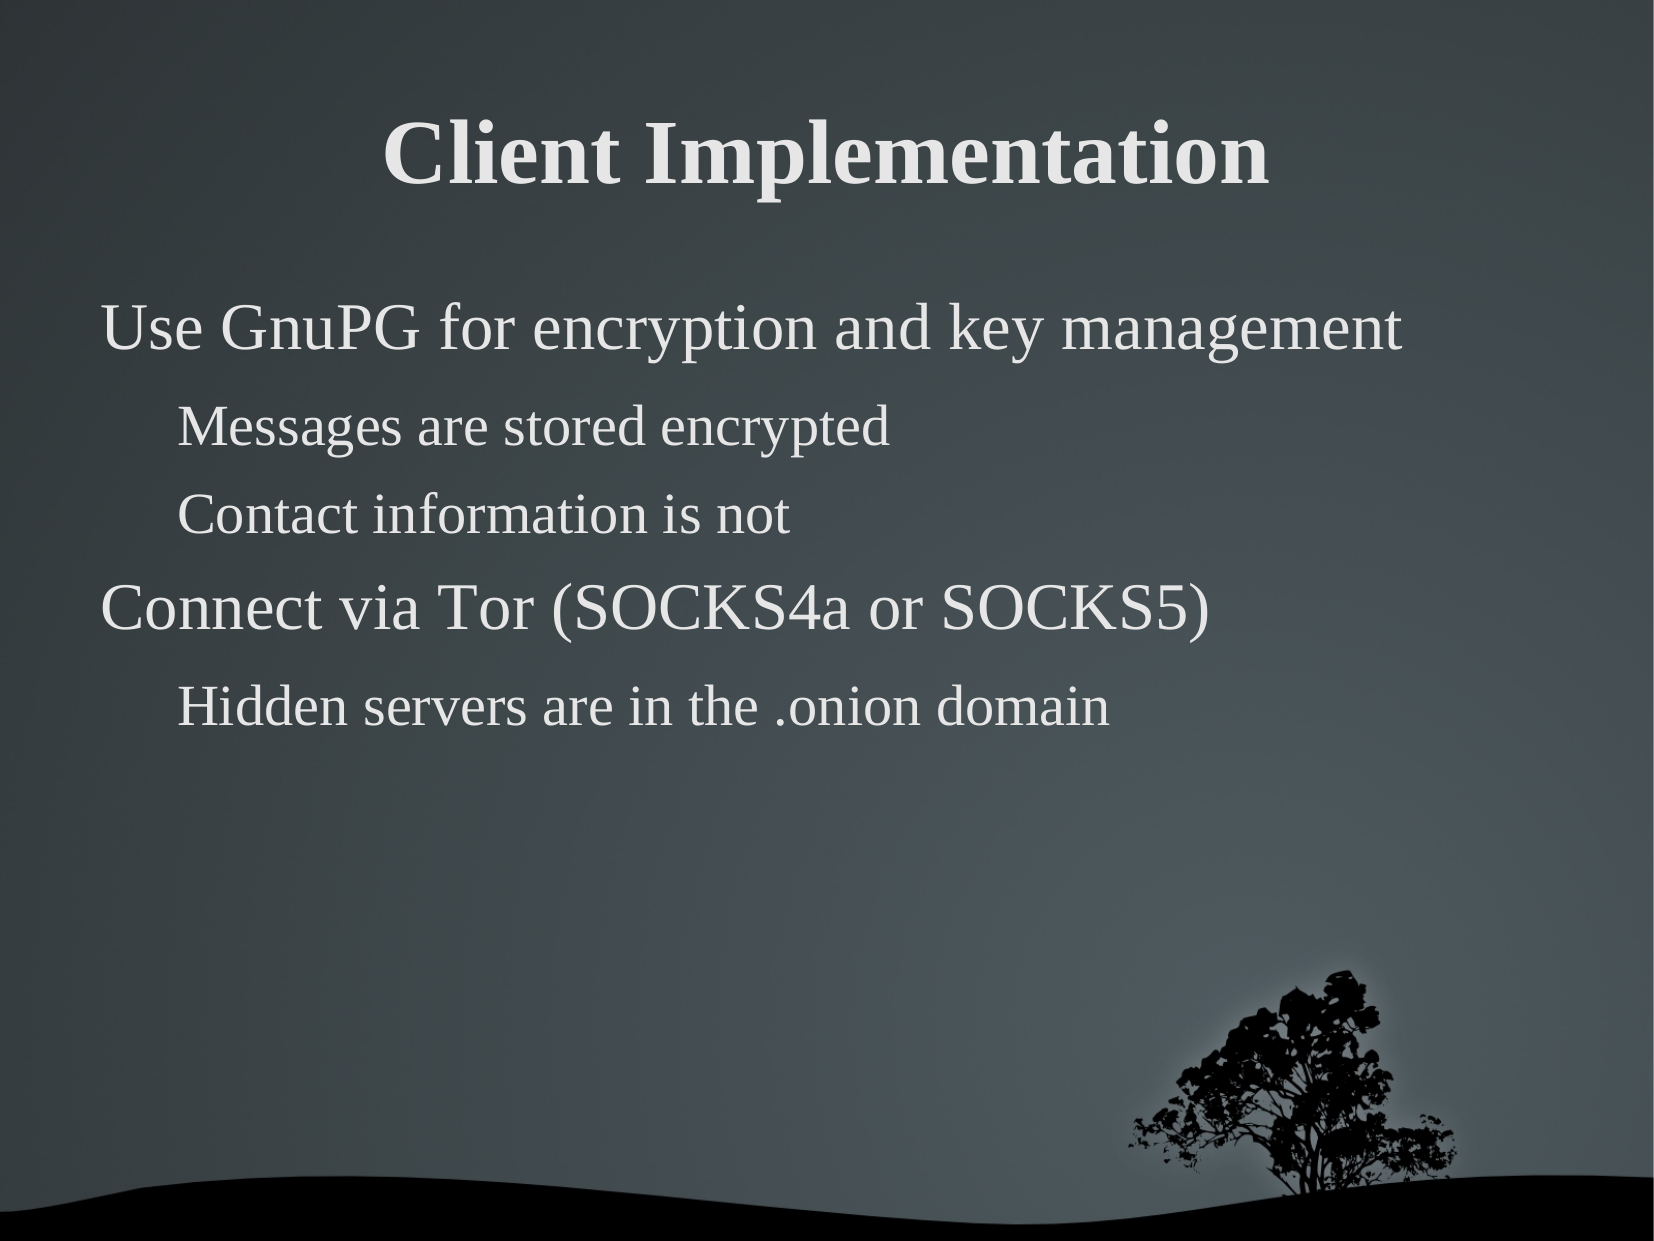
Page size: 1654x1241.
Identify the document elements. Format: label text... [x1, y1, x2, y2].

title Client Implementation [82, 56, 1571, 250]
picture [0, 0, 1654, 1241]
list Use GnuPG for encryption and key management Messages are stored encrypted Contact information is not Connect via Tor (SOCKS4a or SOCKS5) Hidden servers are in the .onion domain [82, 290, 1571, 1094]
